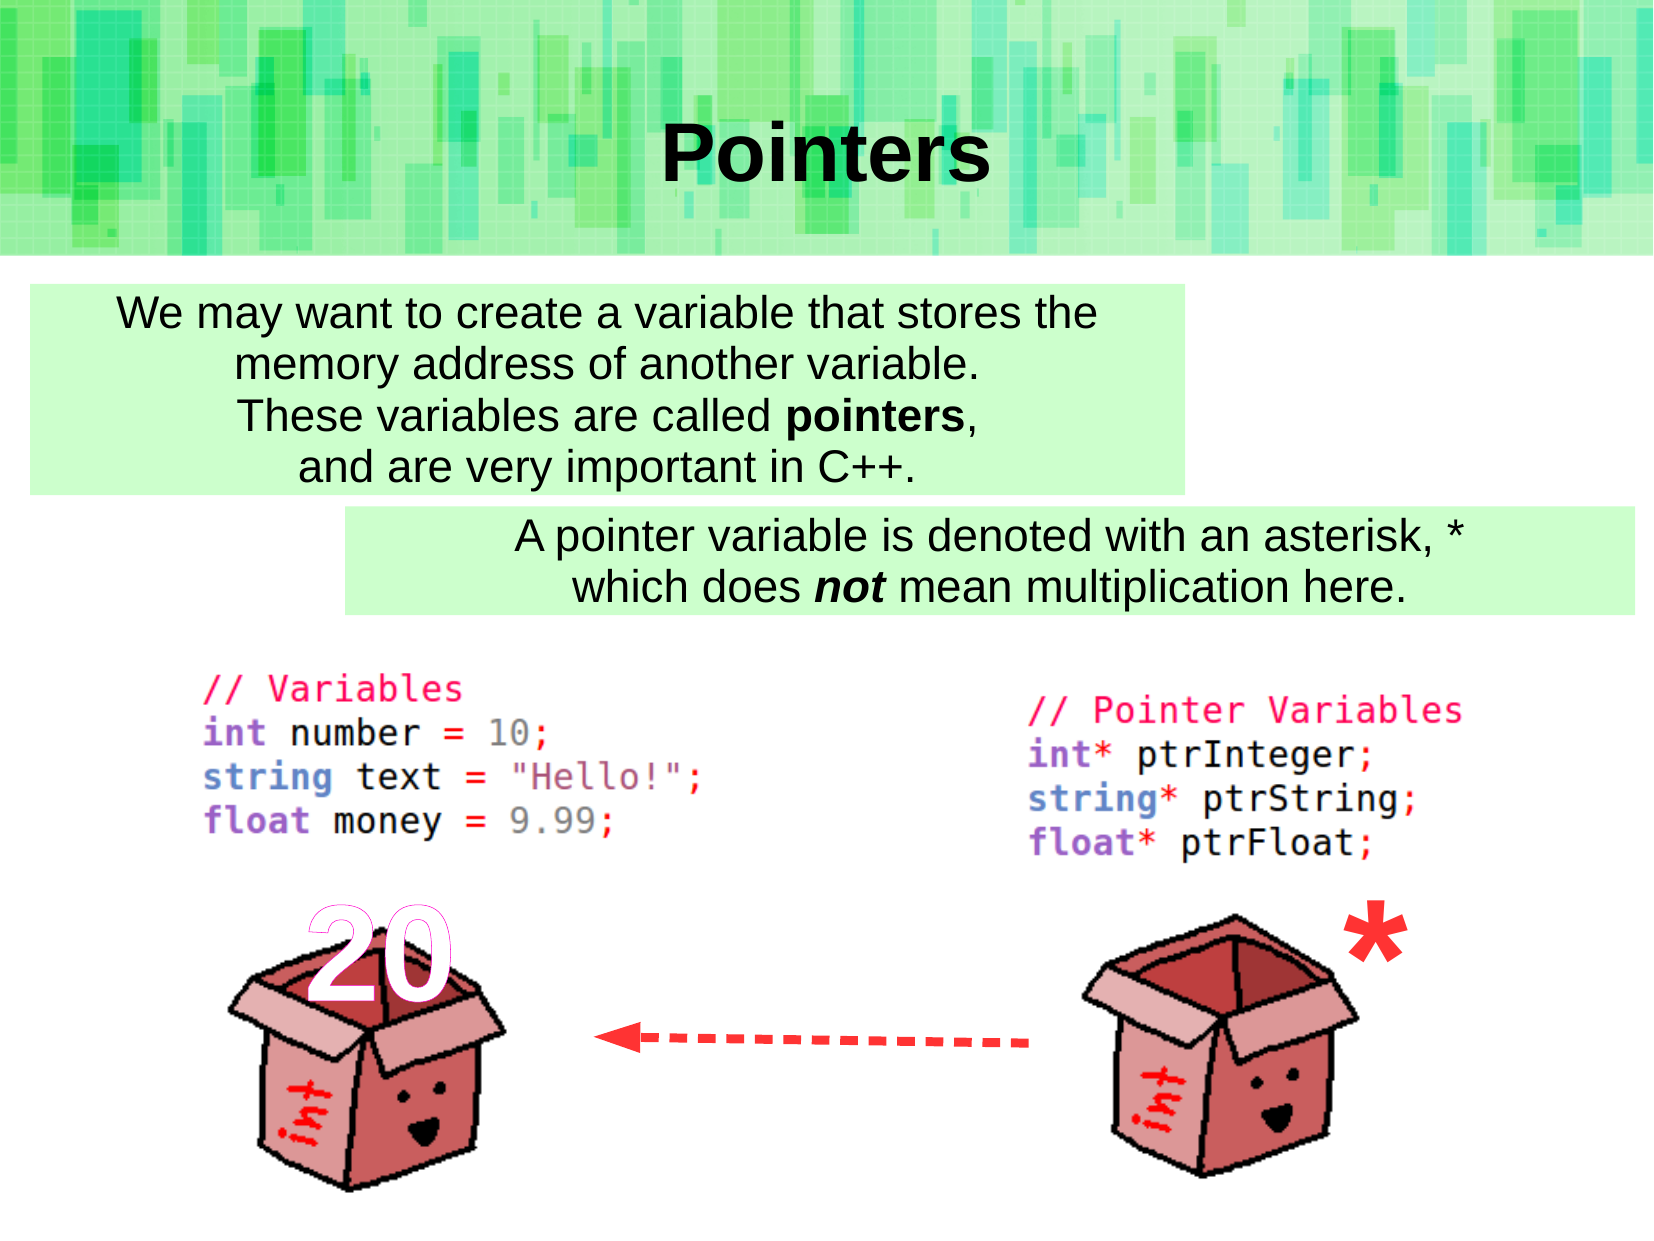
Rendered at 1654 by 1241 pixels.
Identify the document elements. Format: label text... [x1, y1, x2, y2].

text_box A pointer variable is denoted with an asterisk, * which does not mean multiplication here. [345, 506, 1636, 616]
text_box We may want to create a variable that stores the memory address of another variable. These variables are called pointers, and are very important in C++. [30, 283, 1186, 496]
text_box * [1328, 879, 1464, 1059]
picture [0, 0, 1654, 1241]
title Pointers [82, 49, 1571, 257]
text_box 20 [237, 873, 523, 1034]
